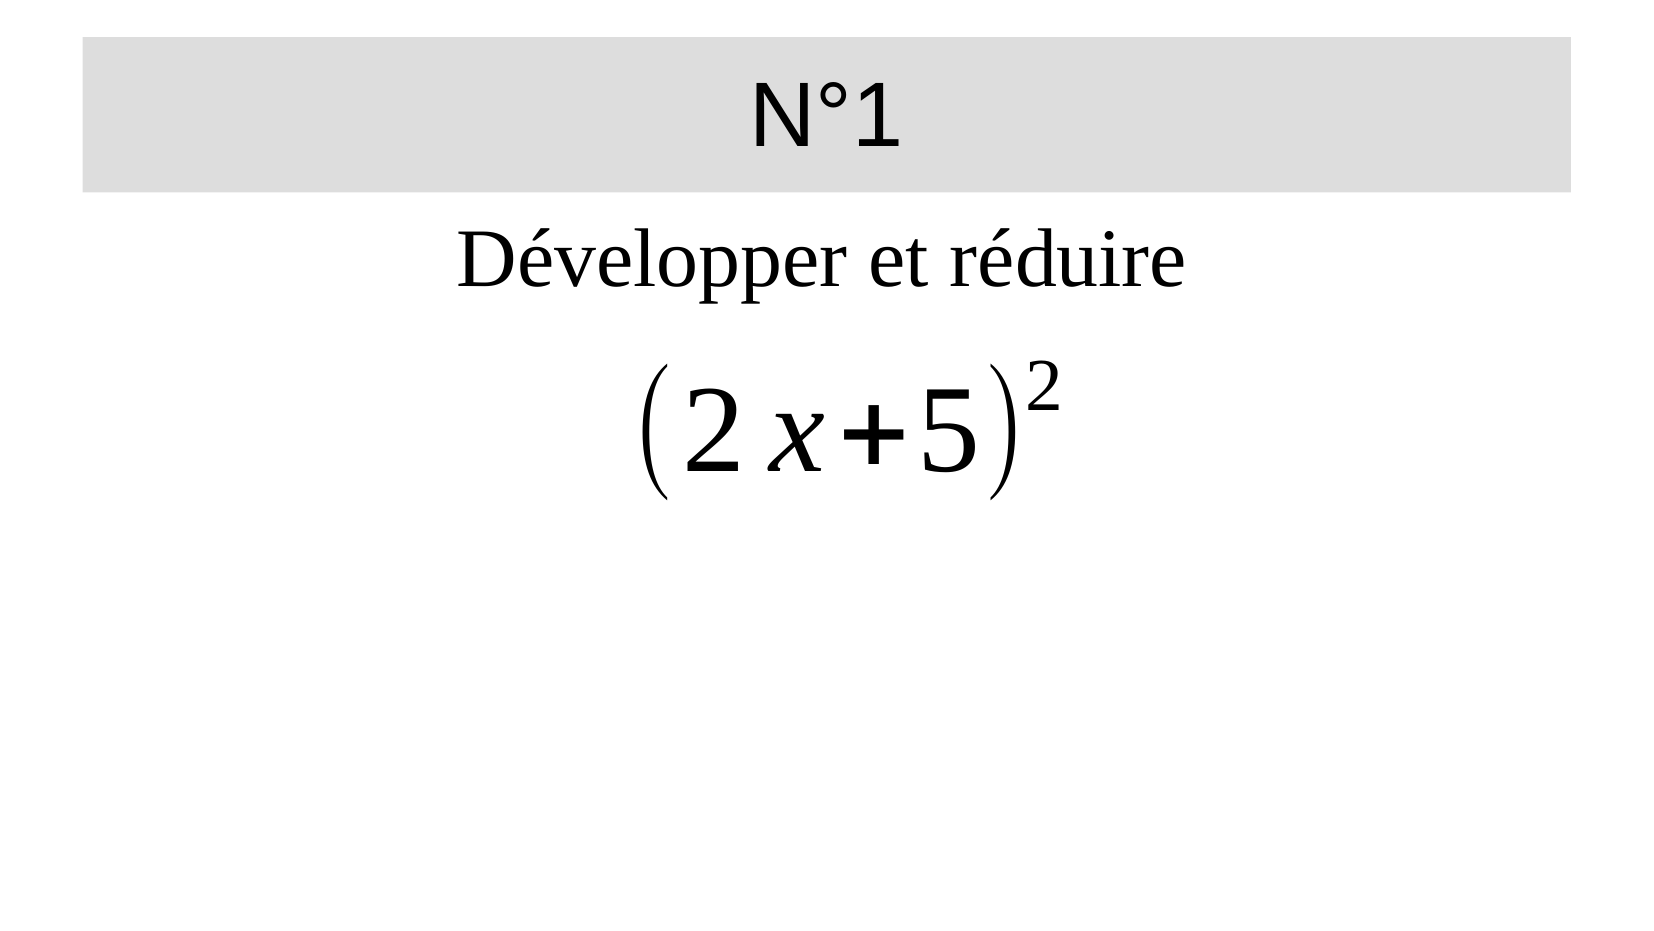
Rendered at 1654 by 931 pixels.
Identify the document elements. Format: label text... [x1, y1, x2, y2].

title N°1 [82, 37, 1571, 193]
chart [448, 212, 1196, 305]
chart [625, 343, 1070, 508]
